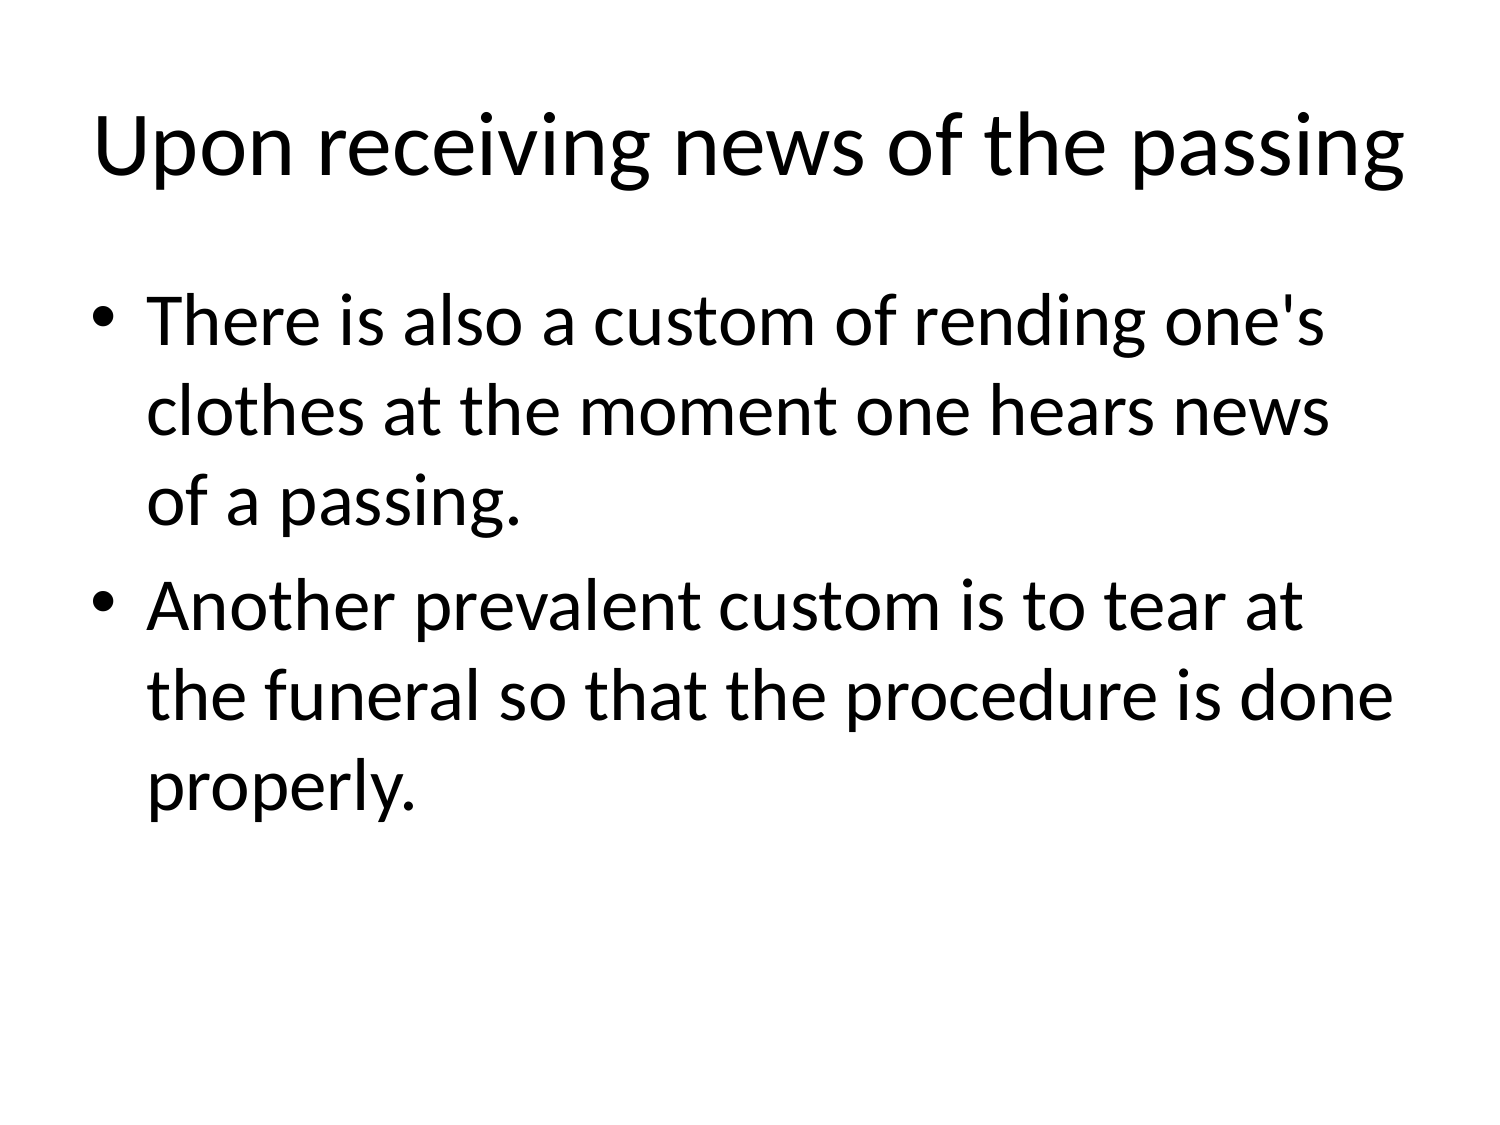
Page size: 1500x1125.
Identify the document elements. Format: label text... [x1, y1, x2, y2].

list There is also a custom of rending one's clothes at the moment one hears news of a passing. Another prevalent custom is to tear at the funeral so that the procedure is done properly. [75, 262, 1425, 1005]
title Upon receiving news of the passing [75, 45, 1425, 233]
